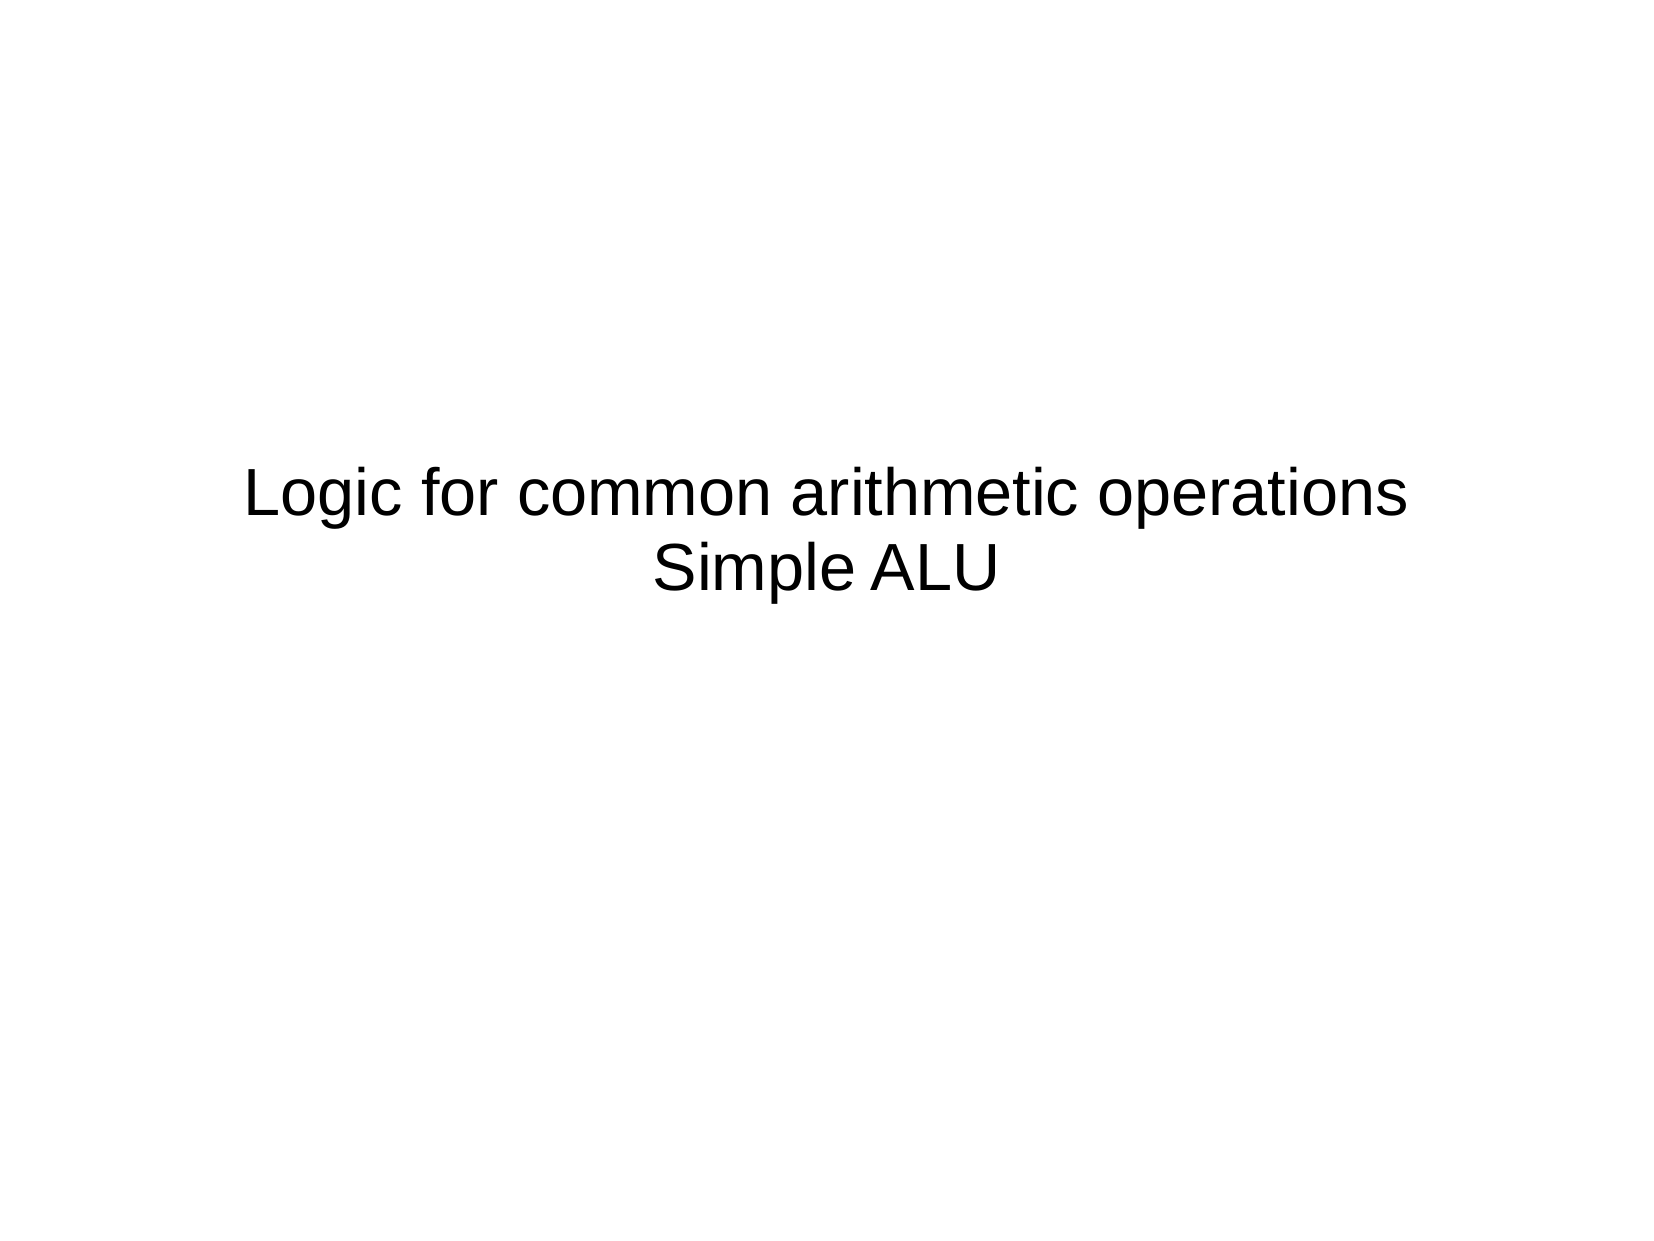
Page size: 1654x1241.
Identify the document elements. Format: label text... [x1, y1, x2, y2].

subtitle Logic for common arithmetic operations Simple ALU [82, 49, 1571, 1010]
